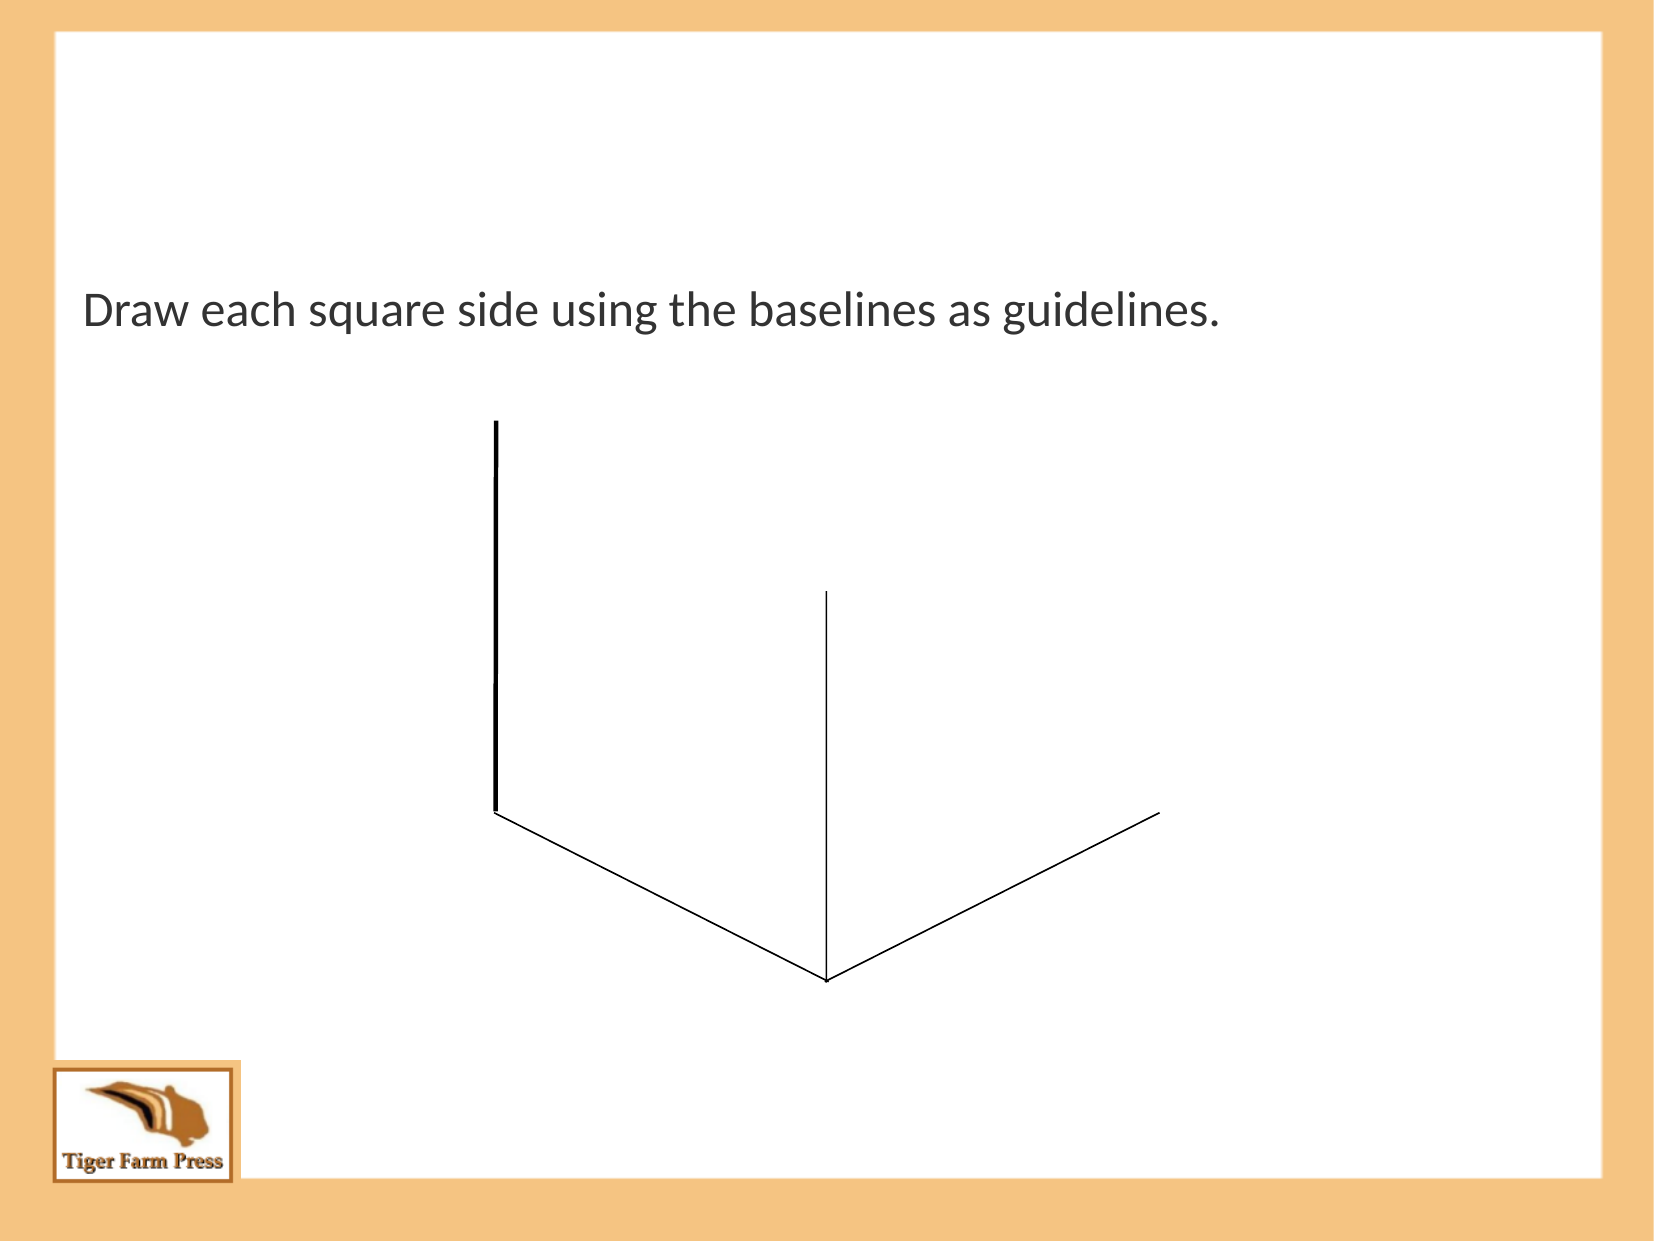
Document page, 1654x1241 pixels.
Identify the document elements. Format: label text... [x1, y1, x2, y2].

picture [0, 0, 1654, 1241]
list Draw each square side using the baselines as guidelines. [82, 290, 1572, 1109]
